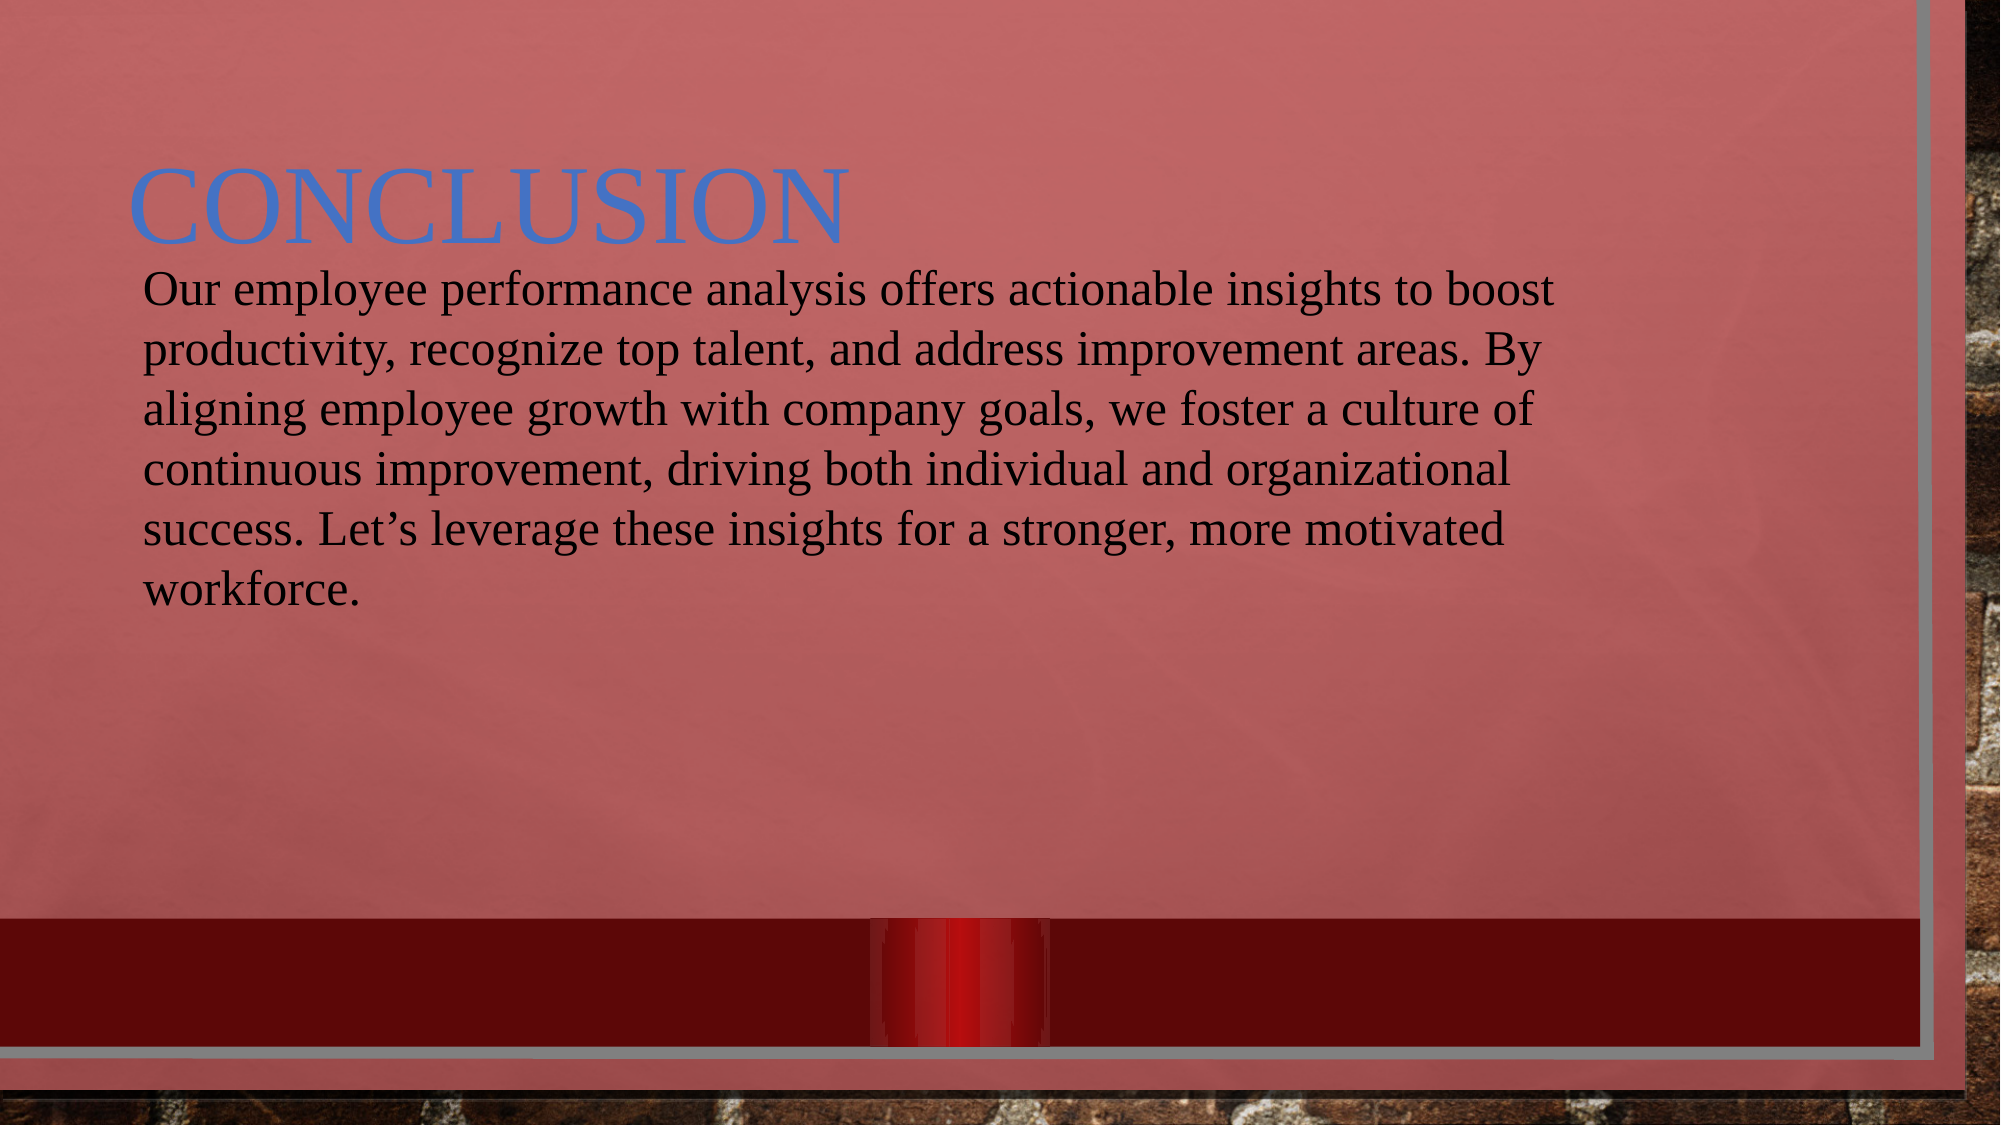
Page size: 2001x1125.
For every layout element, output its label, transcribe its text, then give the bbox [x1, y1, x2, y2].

title conclusion [112, 112, 1818, 302]
text_box Our employee performance analysis offers actionable insights to boost productivity, recognize top talent, and address improvement areas. By aligning employee growth with company goals, we foster a culture of continuous improvement, driving both individual and organizational success. Let’s leverage these insights for a stronger, more motivated workforce. [128, 247, 1688, 623]
picture [0, 0, 2001, 1125]
picture [0, 0, 1919, 918]
